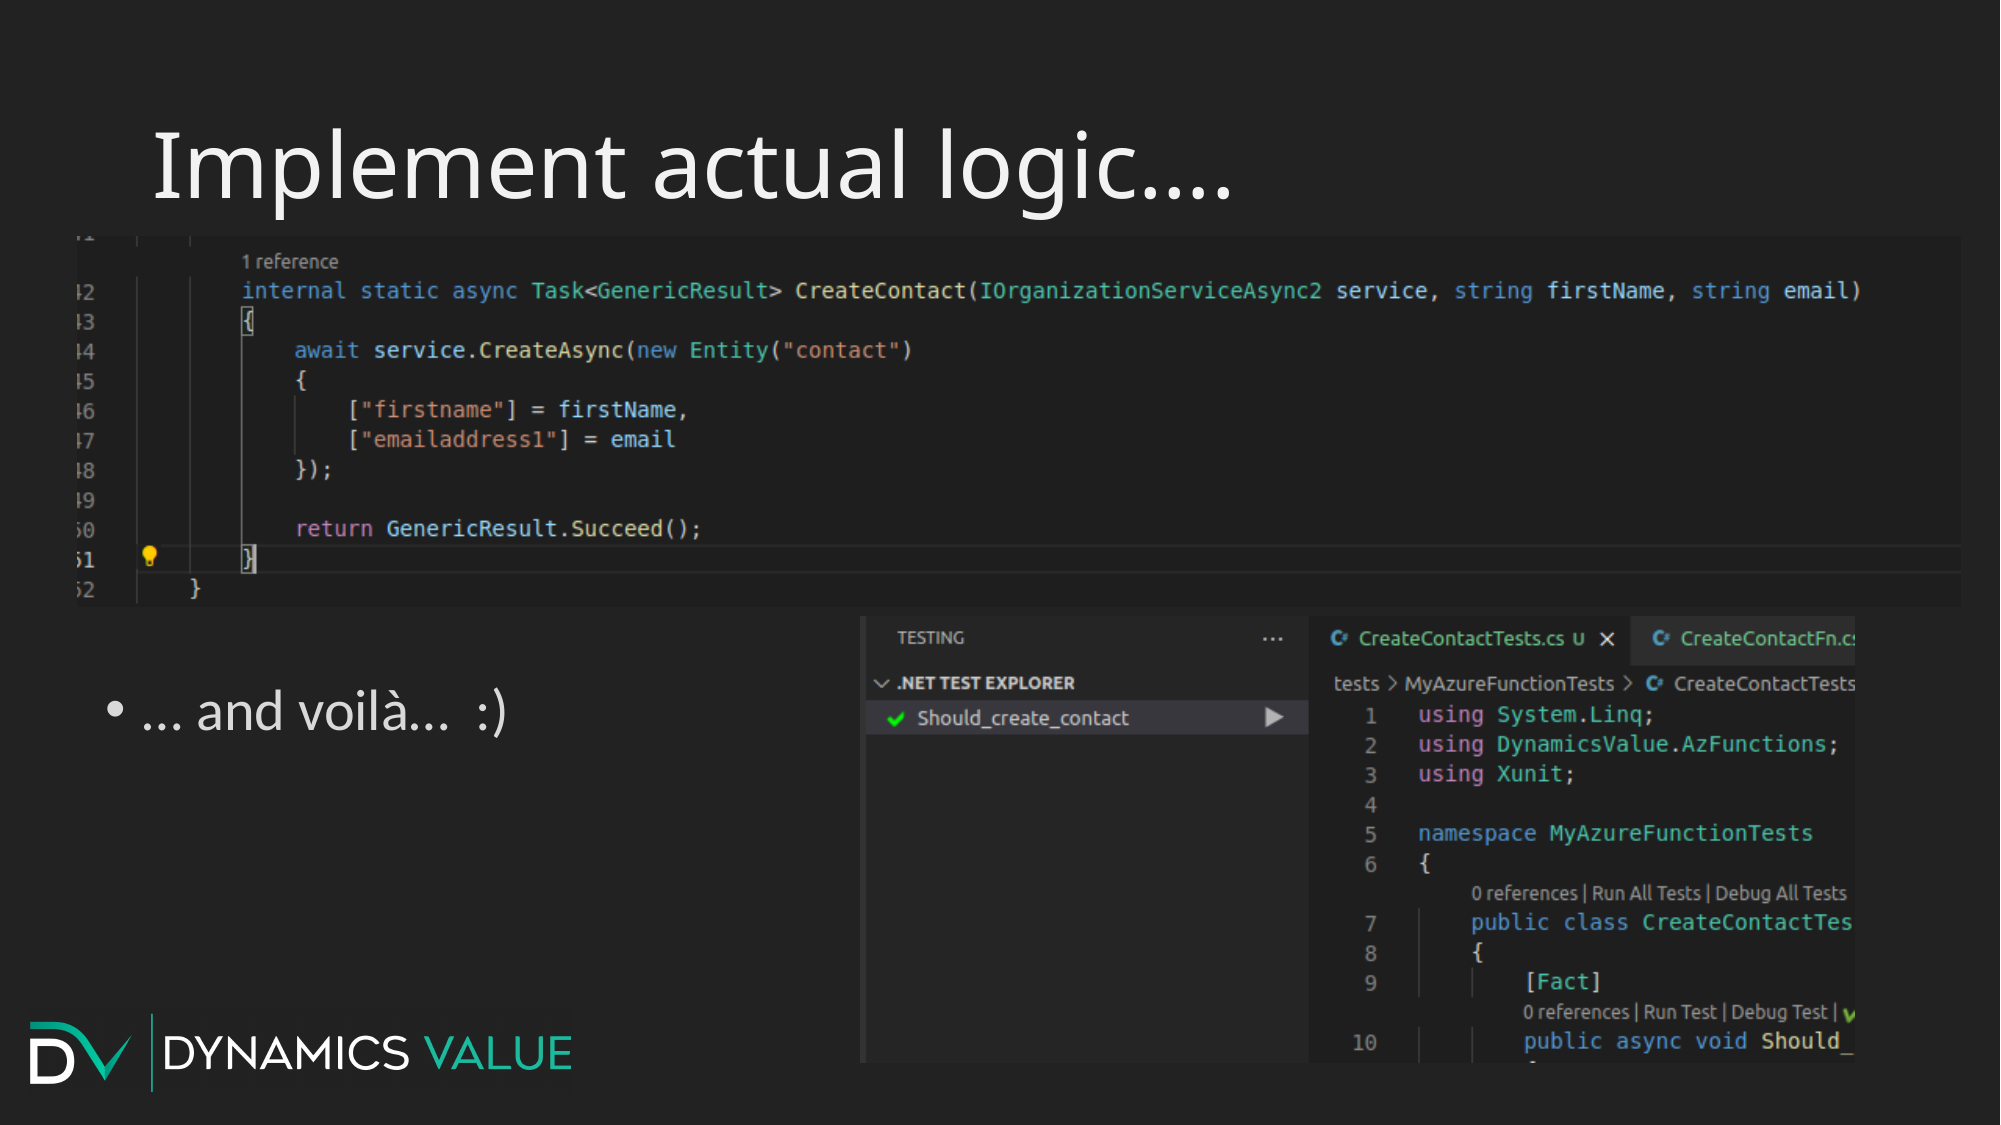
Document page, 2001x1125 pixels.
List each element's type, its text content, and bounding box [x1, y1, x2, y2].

picture [77, 236, 1961, 607]
text_box … and voilà… :) [90, 673, 804, 946]
picture [29, 1008, 571, 1095]
text_box Implement actual logic…. [137, 59, 1863, 236]
picture [860, 616, 1855, 1063]
